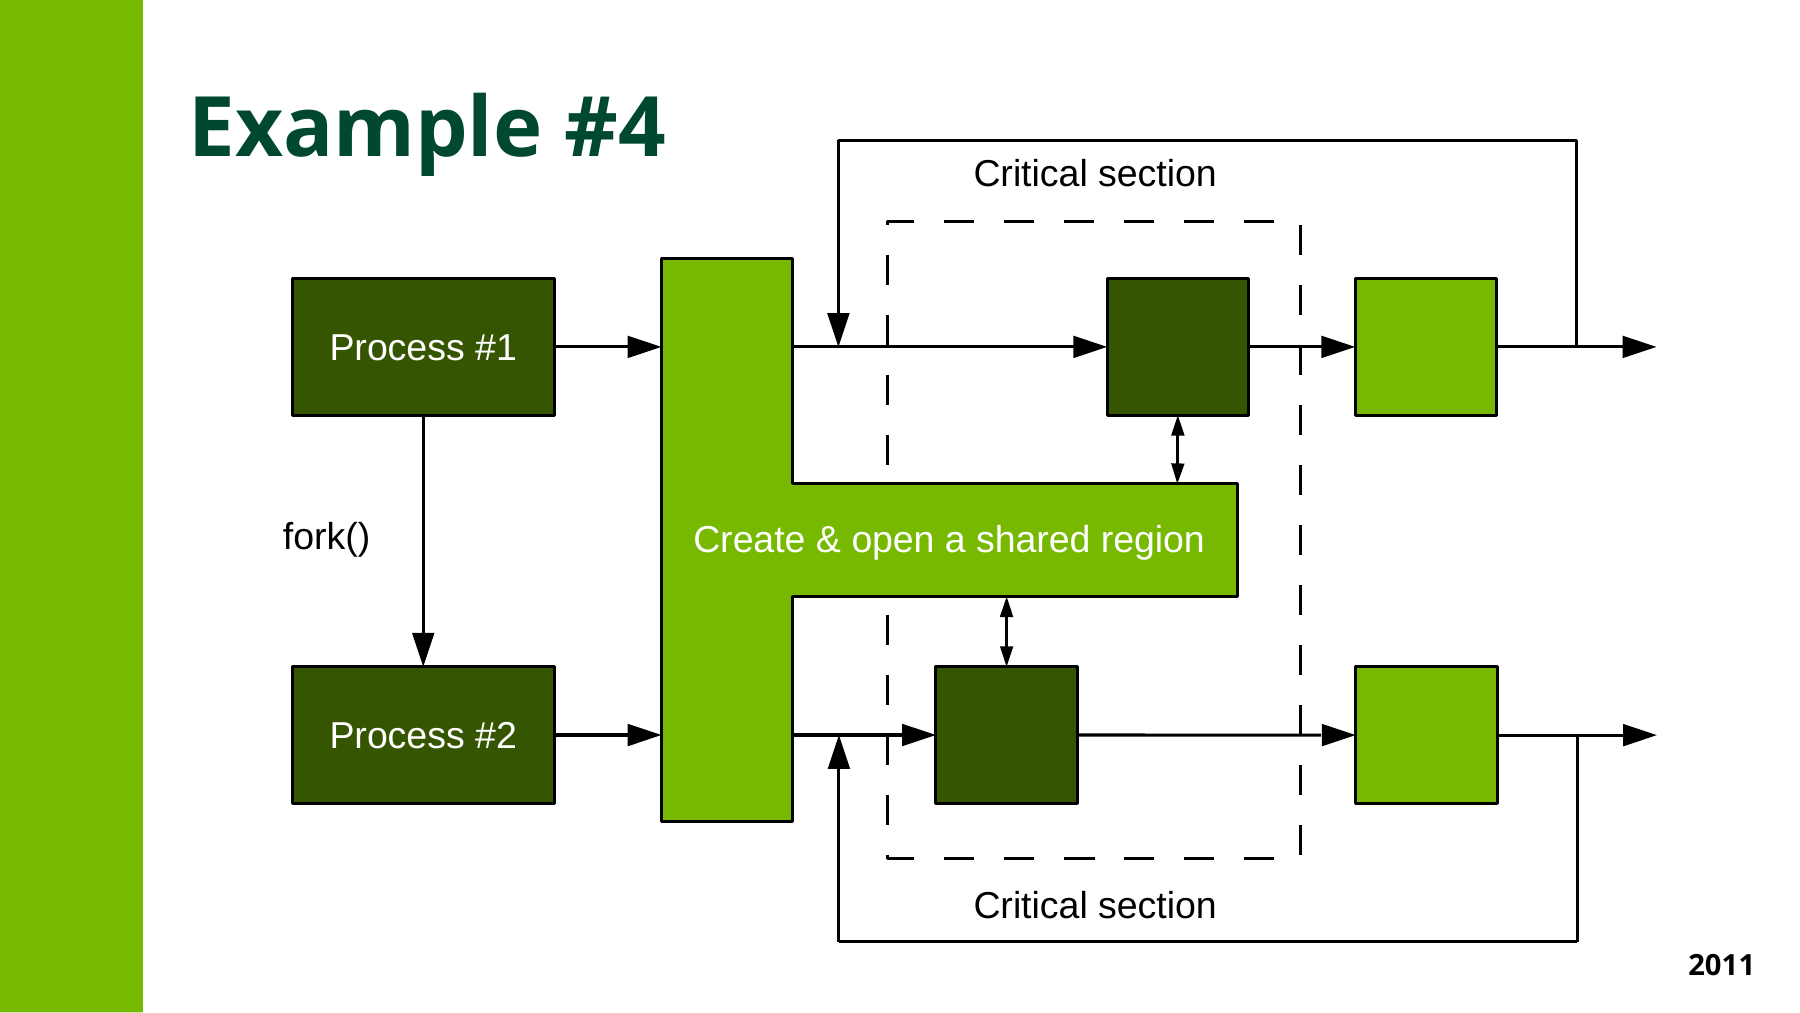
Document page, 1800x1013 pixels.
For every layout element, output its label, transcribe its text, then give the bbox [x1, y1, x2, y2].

text_box [1107, 278, 1249, 416]
text_box fork() [268, 508, 452, 578]
text_box Process #2 [292, 666, 555, 804]
title Example #4 [840, 142, 1575, 211]
text_box [935, 666, 1078, 804]
text_box Create & open a shared region [661, 258, 1238, 822]
text_box [1355, 278, 1497, 416]
text_box Critical section [958, 144, 1232, 202]
text_box [1355, 666, 1498, 804]
text_box Process #1 [292, 278, 555, 416]
title Example #4 [188, 40, 1733, 211]
text_box Critical section [958, 876, 1232, 934]
